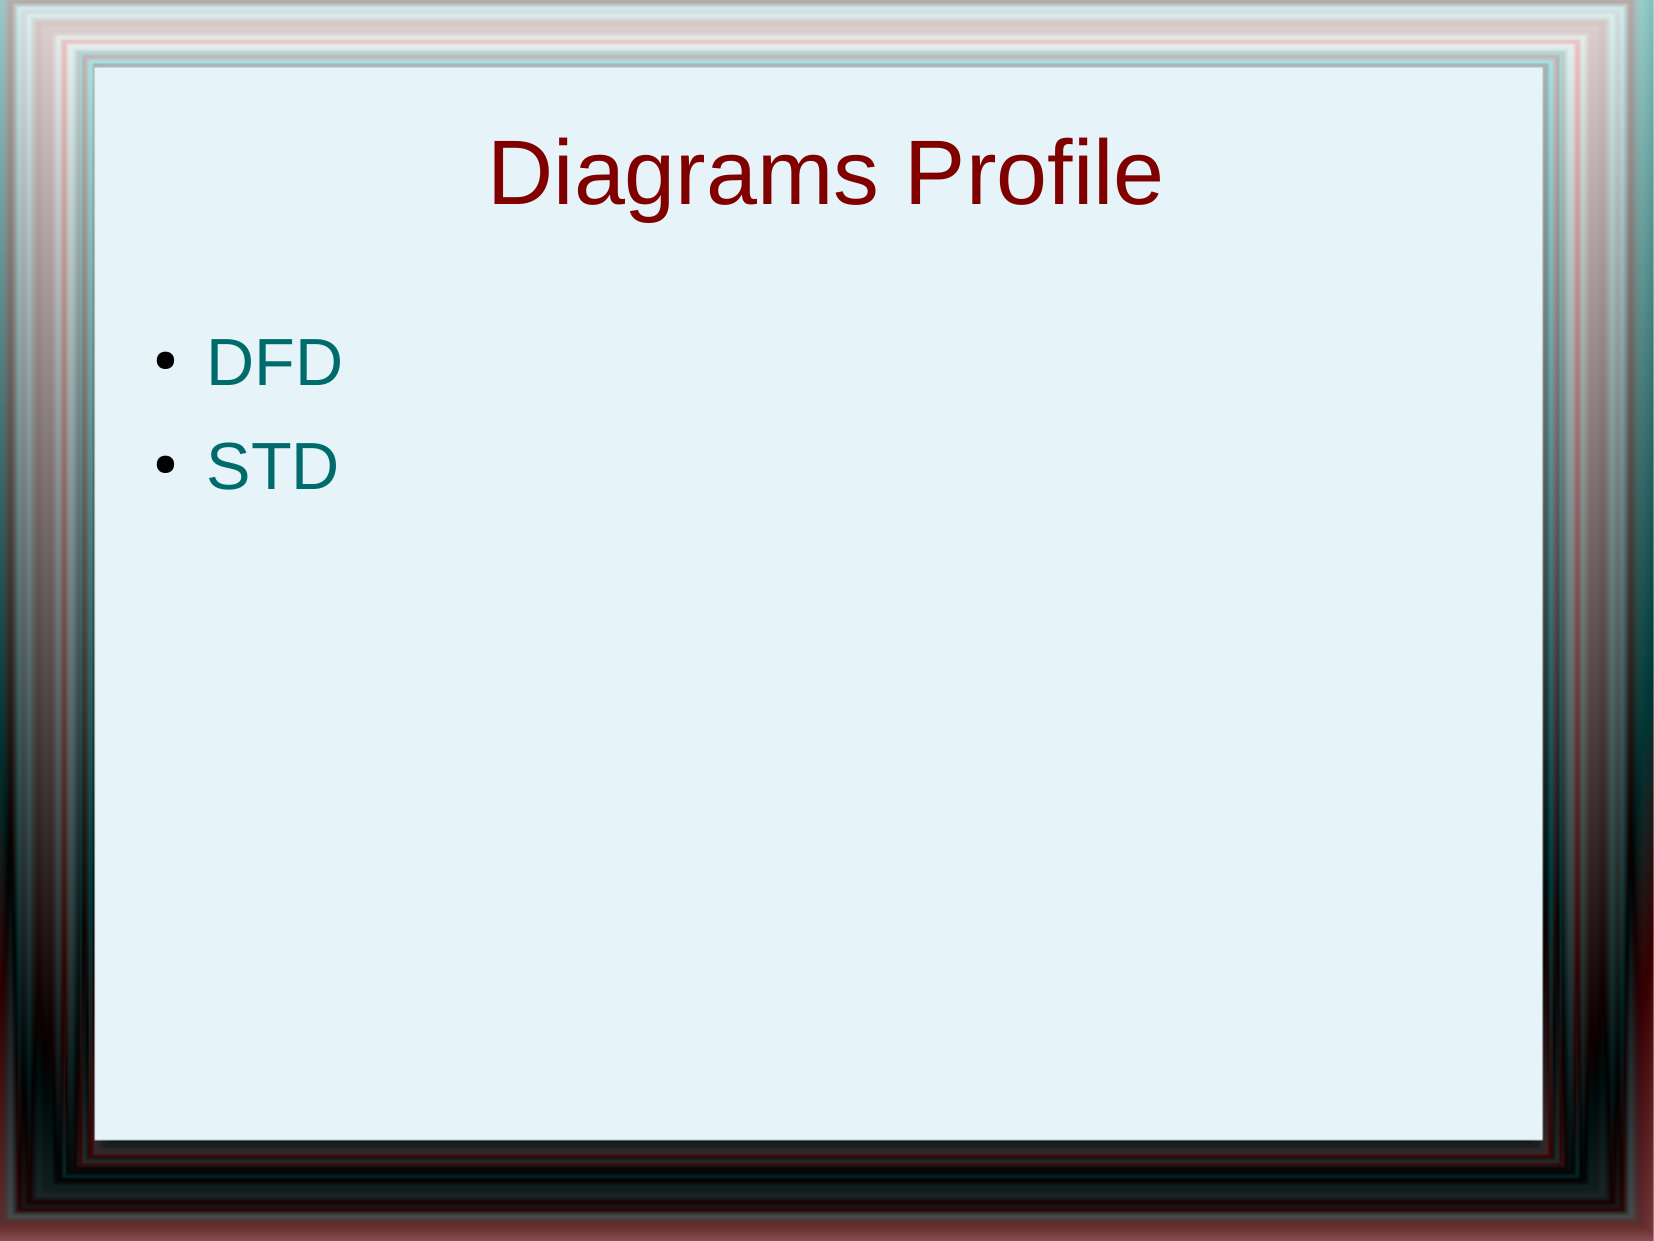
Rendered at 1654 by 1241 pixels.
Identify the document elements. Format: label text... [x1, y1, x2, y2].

title Diagrams Profile [118, 88, 1536, 257]
picture [0, 0, 1654, 1241]
list DFD STD [118, 324, 1506, 945]
